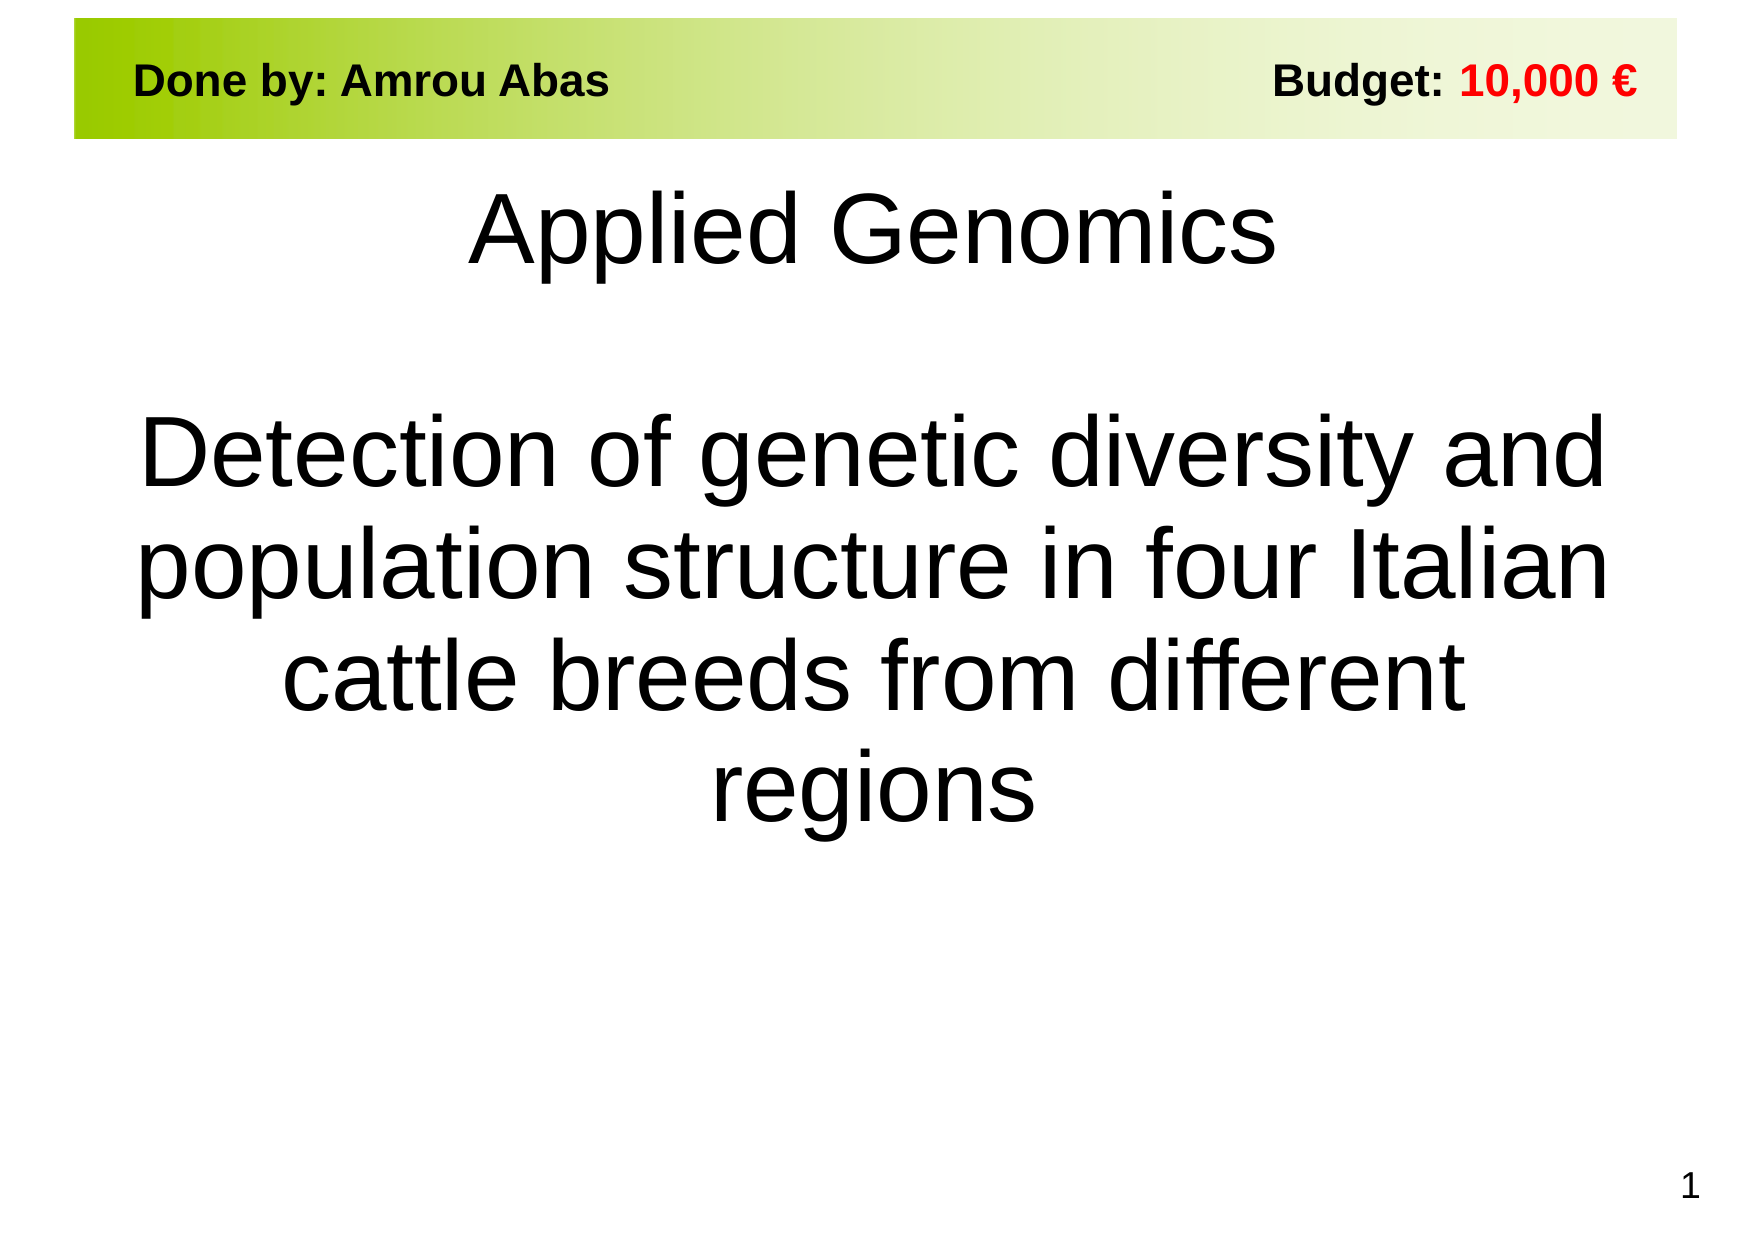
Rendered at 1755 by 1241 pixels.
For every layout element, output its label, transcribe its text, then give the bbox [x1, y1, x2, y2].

text_box Done by: Amrou Abas Budget: 10,000 € [118, 47, 1678, 165]
text_box Applied Genomics Detection of genetic diversity and population structure in four Italian cattle breeds from different regions [106, 165, 1642, 893]
picture [74, 18, 1677, 139]
text_box 1 [1665, 1157, 1725, 1215]
